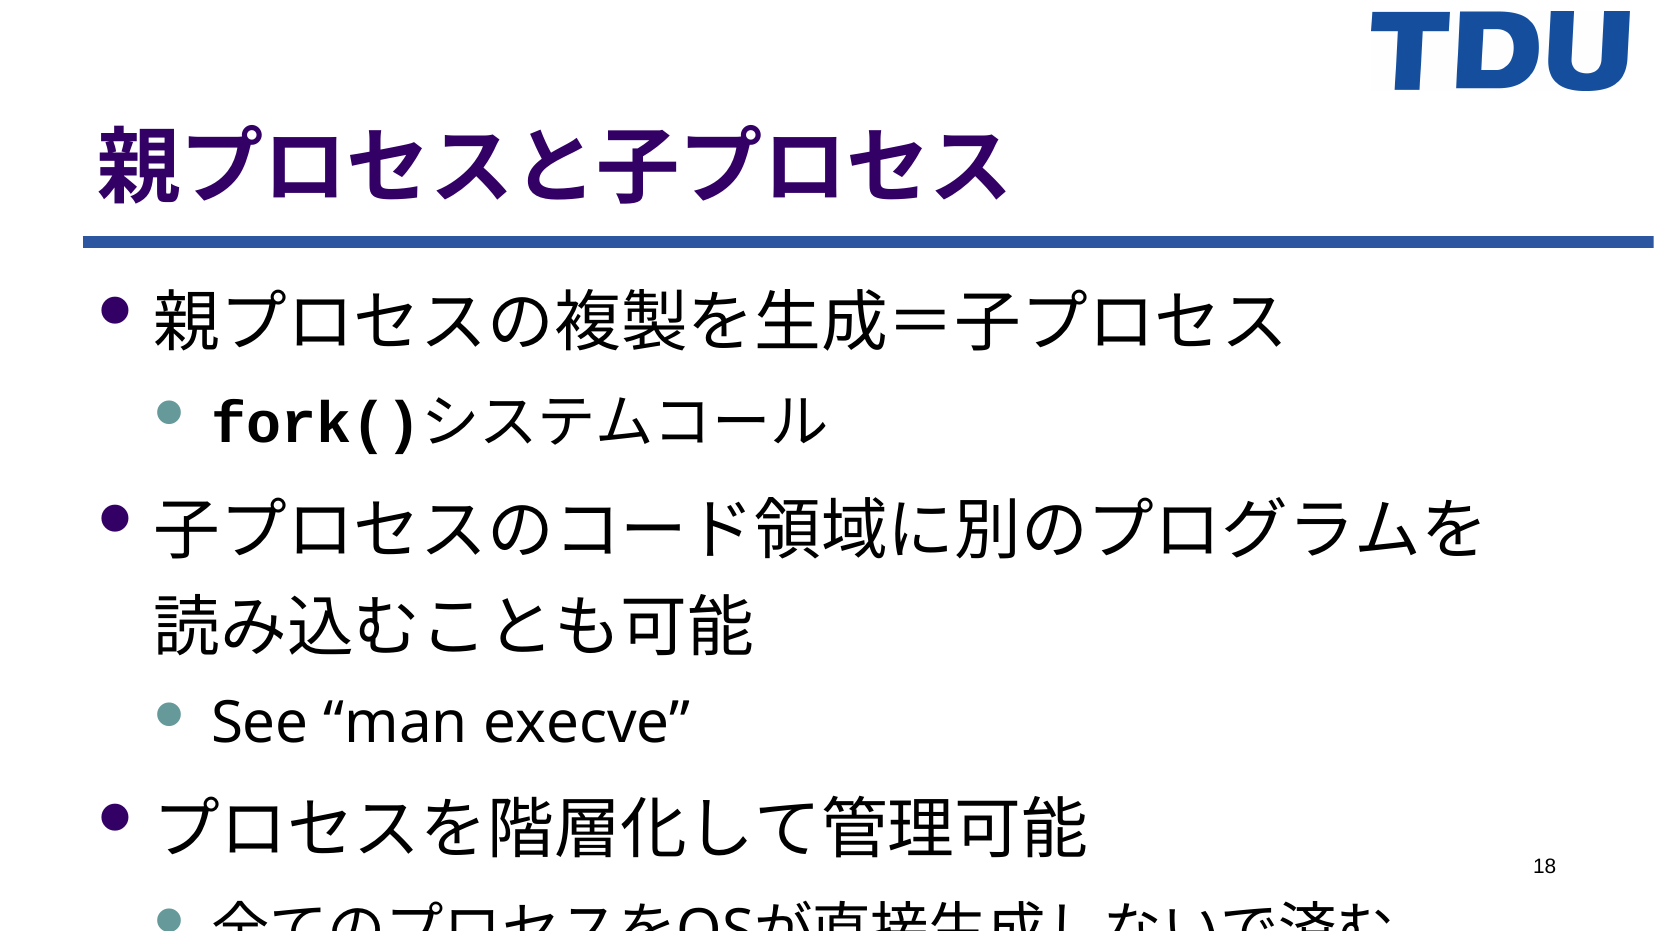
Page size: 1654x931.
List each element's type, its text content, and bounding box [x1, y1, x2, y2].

picture [1371, 11, 1630, 91]
list 親プロセスの複製を生成＝子プロセス fork()システムコール 子プロセスのコード領域に別のプログラムを 読み込むことも可能 See “man execve” プロセスを階層化して管理可能 全てのプロセスをOSが直接生成しないで済む 典型的な親プロセス＝シェル（shell） [82, 259, 1571, 896]
title 親プロセスと子プロセス [82, 51, 1571, 228]
